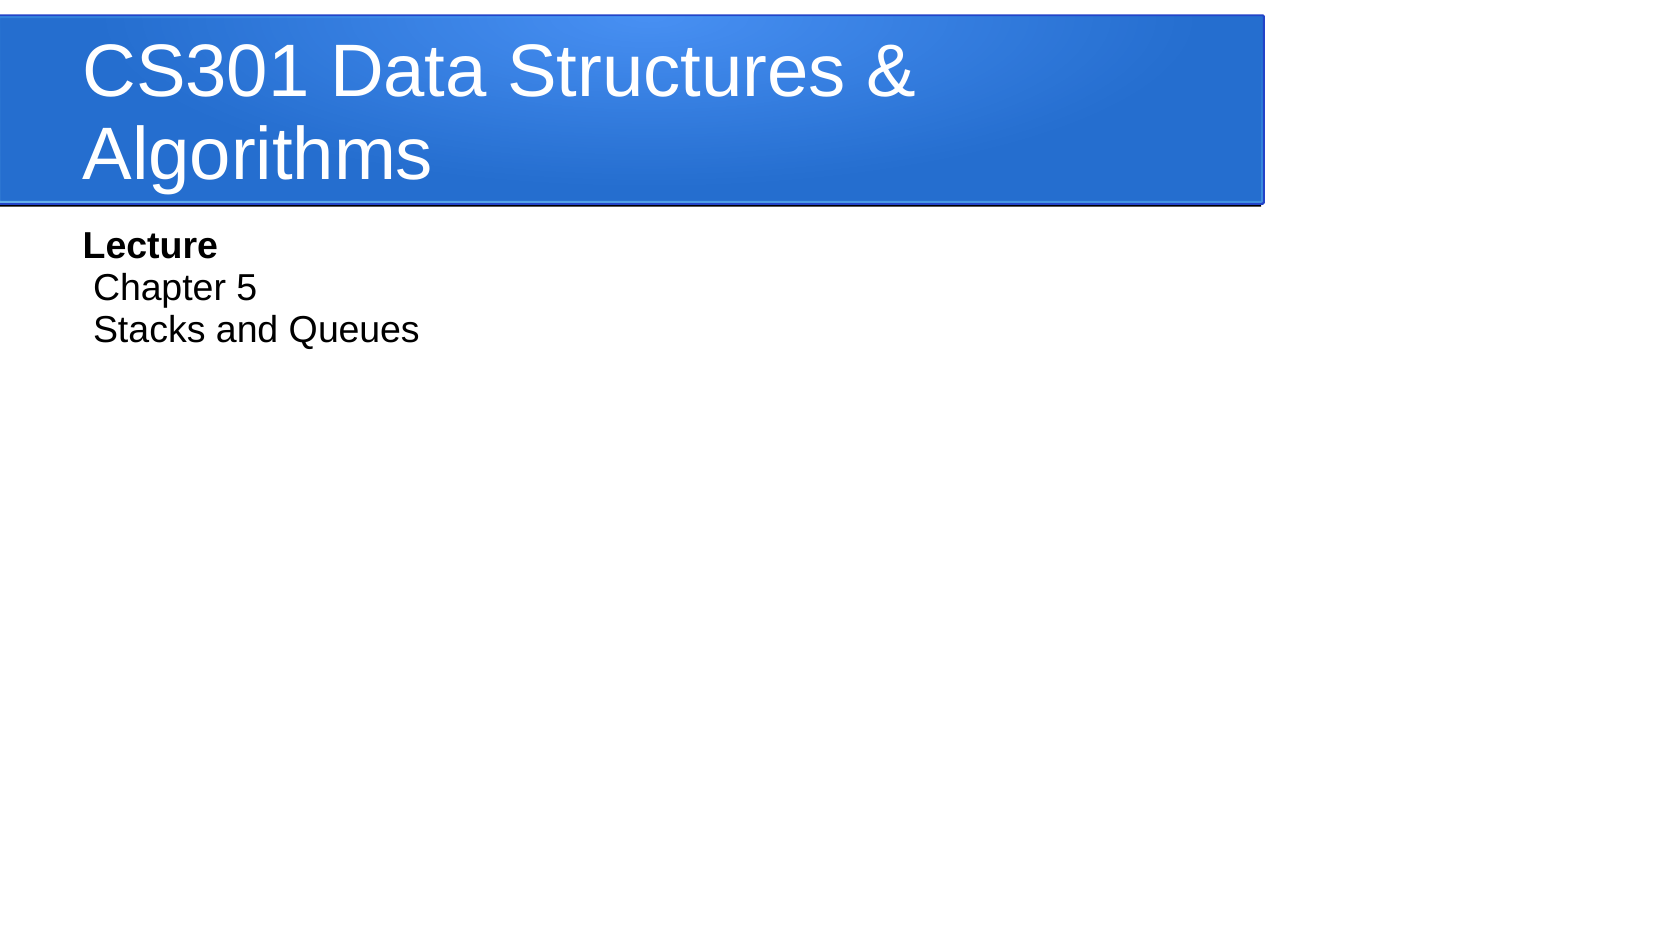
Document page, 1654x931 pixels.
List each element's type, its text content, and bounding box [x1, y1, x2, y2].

title CS301 Data Structures & Algorithms [82, 29, 1235, 196]
subtitle Lecture Chapter 5 Stacks and Queues [82, 224, 541, 376]
